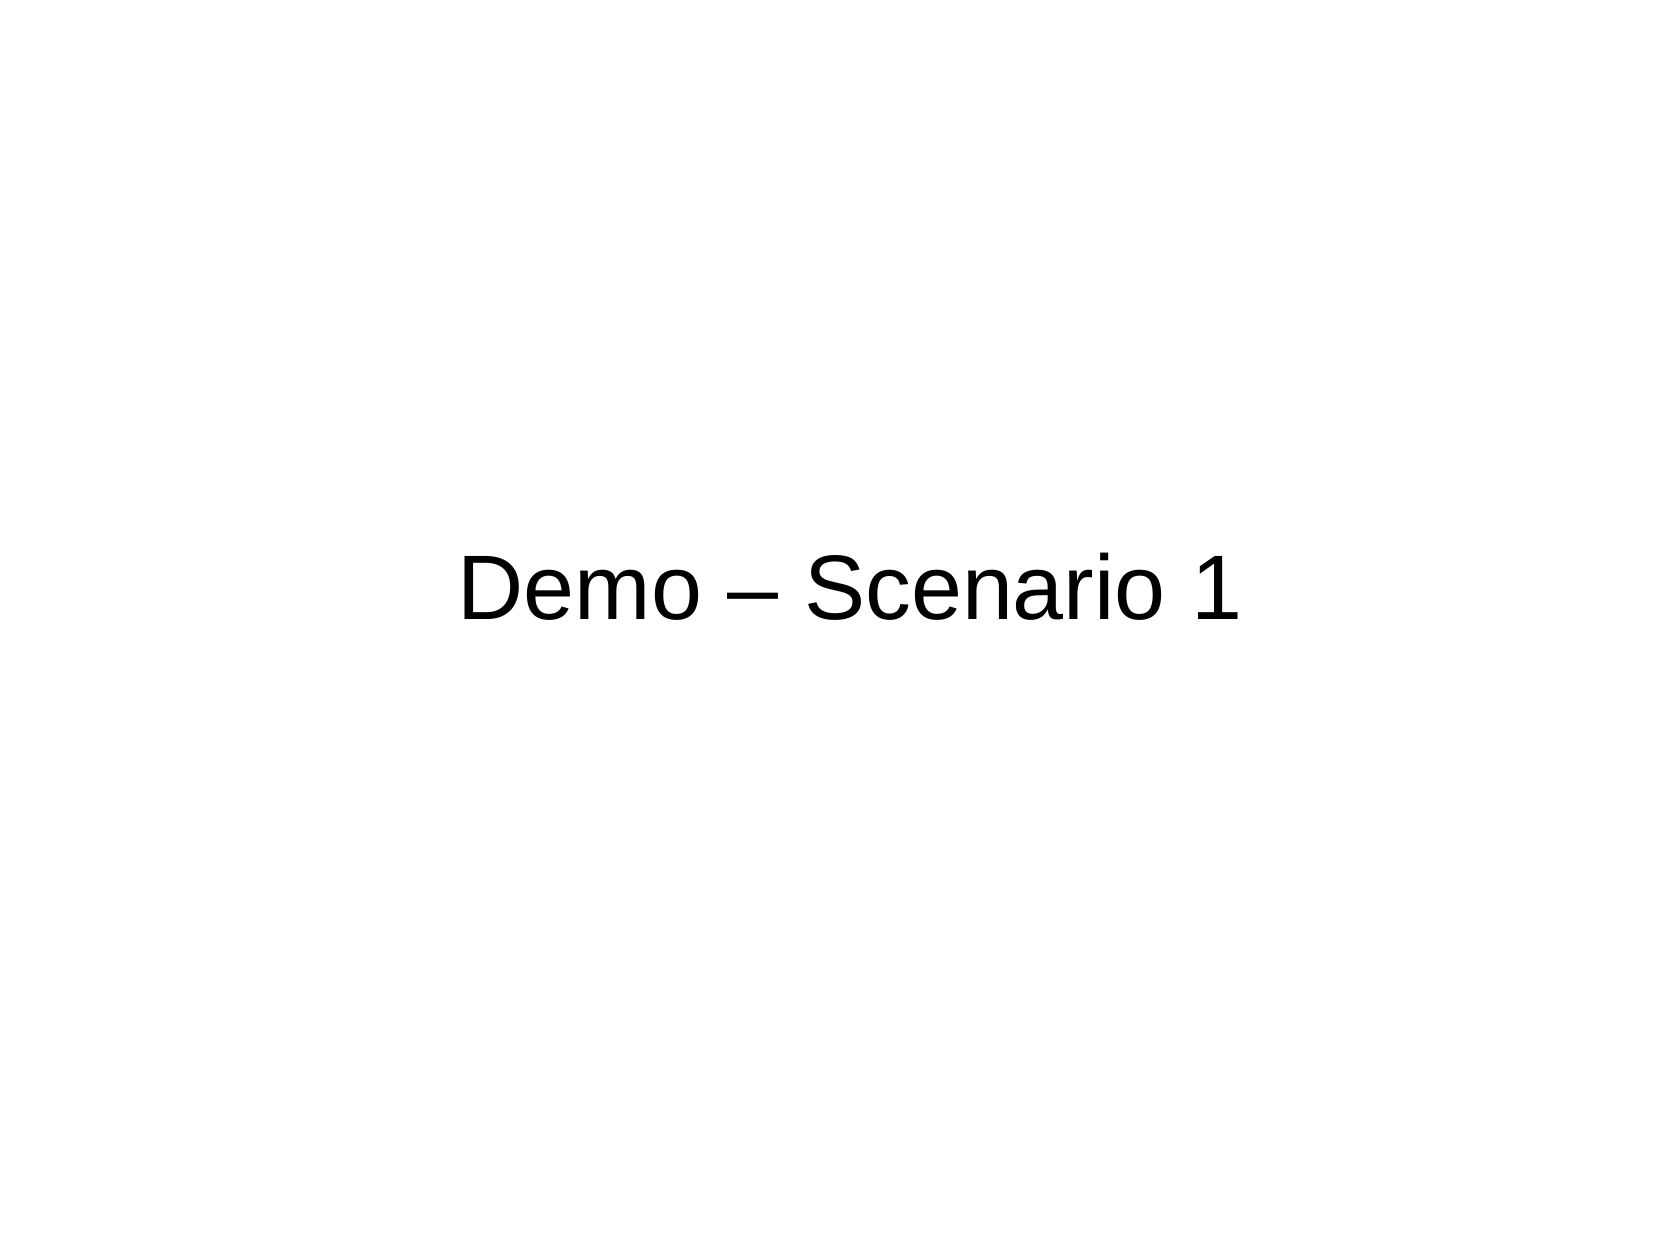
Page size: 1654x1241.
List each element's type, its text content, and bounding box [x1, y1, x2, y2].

title Demo – Scenario 1 [106, 484, 1595, 692]
